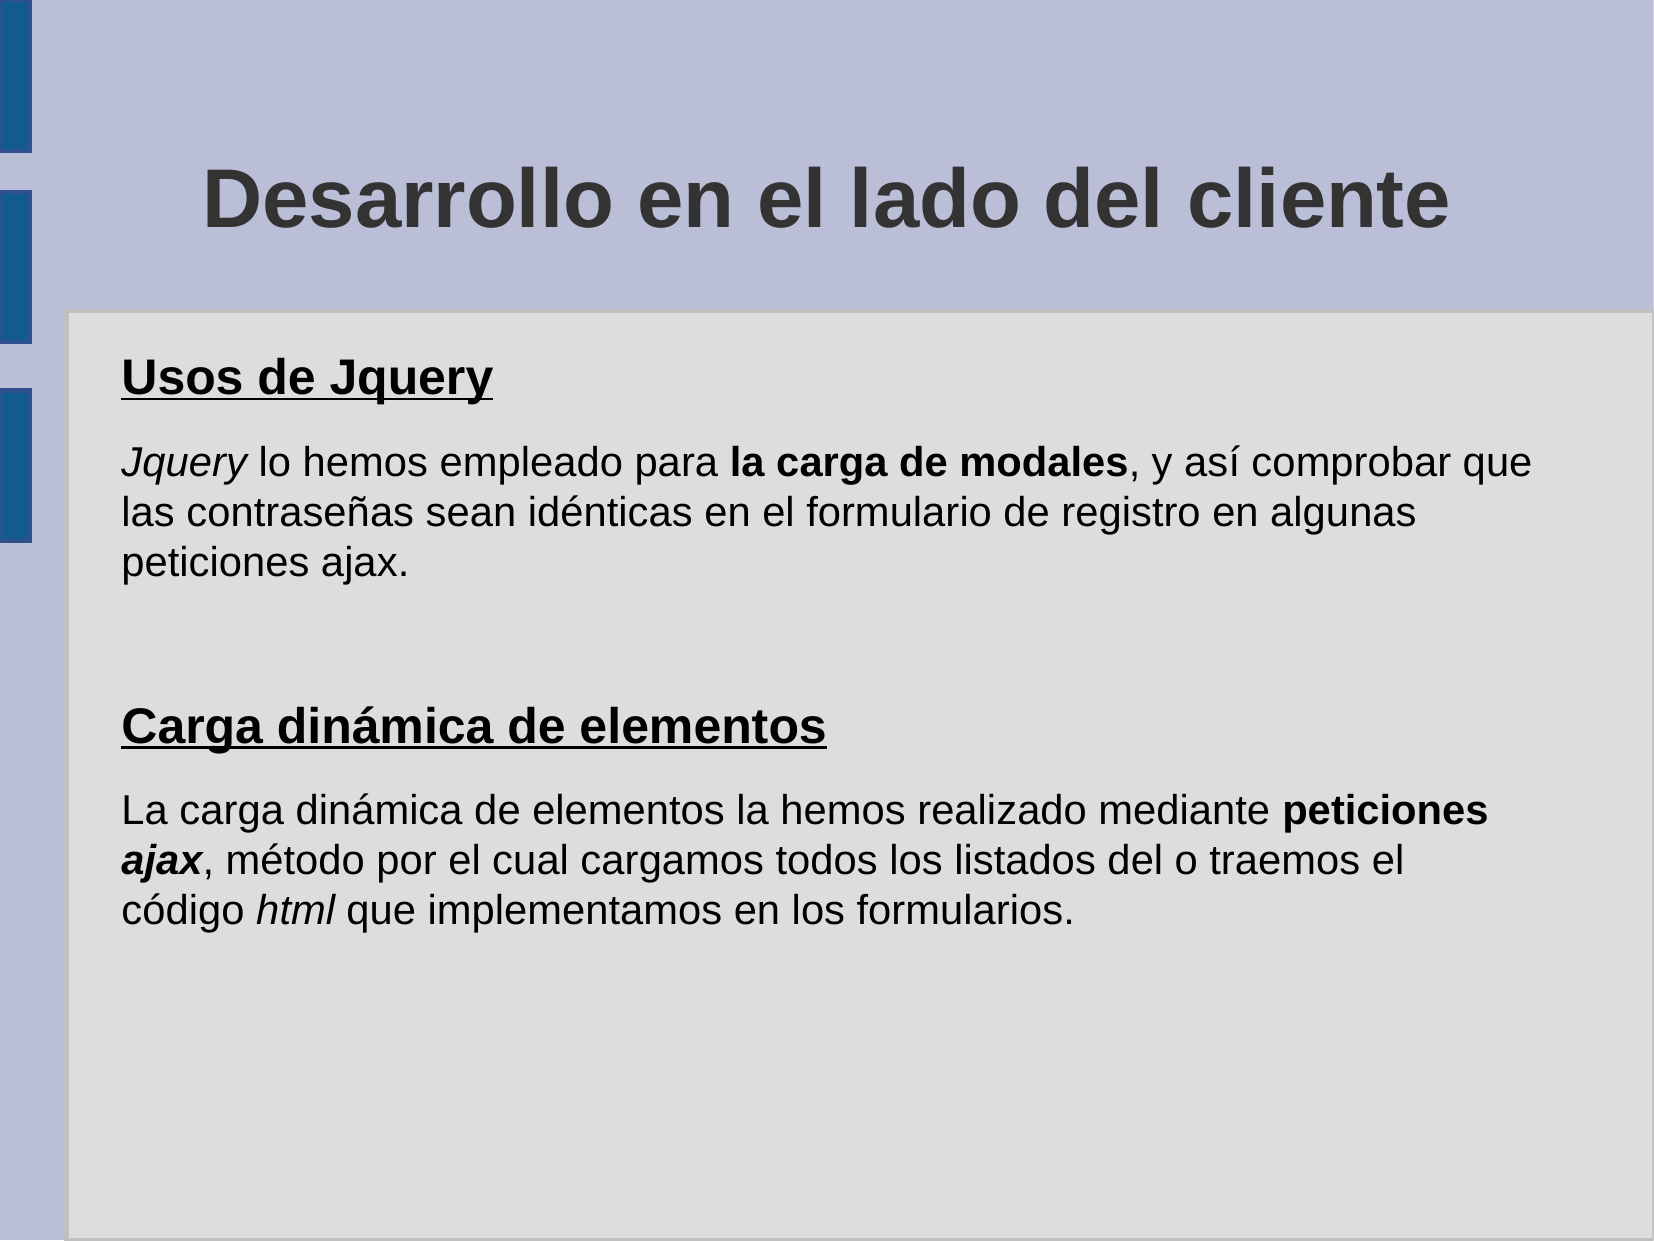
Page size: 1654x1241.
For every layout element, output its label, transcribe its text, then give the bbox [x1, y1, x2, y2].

title Desarrollo en el lado del cliente [121, 91, 1534, 299]
list Usos de Jquery Jquery lo hemos empleado para la carga de modales, y así comprobar que las contraseñas sean idénticas en el formulario de registro en algunas peticiones ajax. Carga dinámica de elementos La carga dinámica de elementos la hemos realizado mediante peticiones ajax, método por el cual cargamos todos los listados del o traemos el código html que implementamos en los formularios. [121, 344, 1534, 1127]
